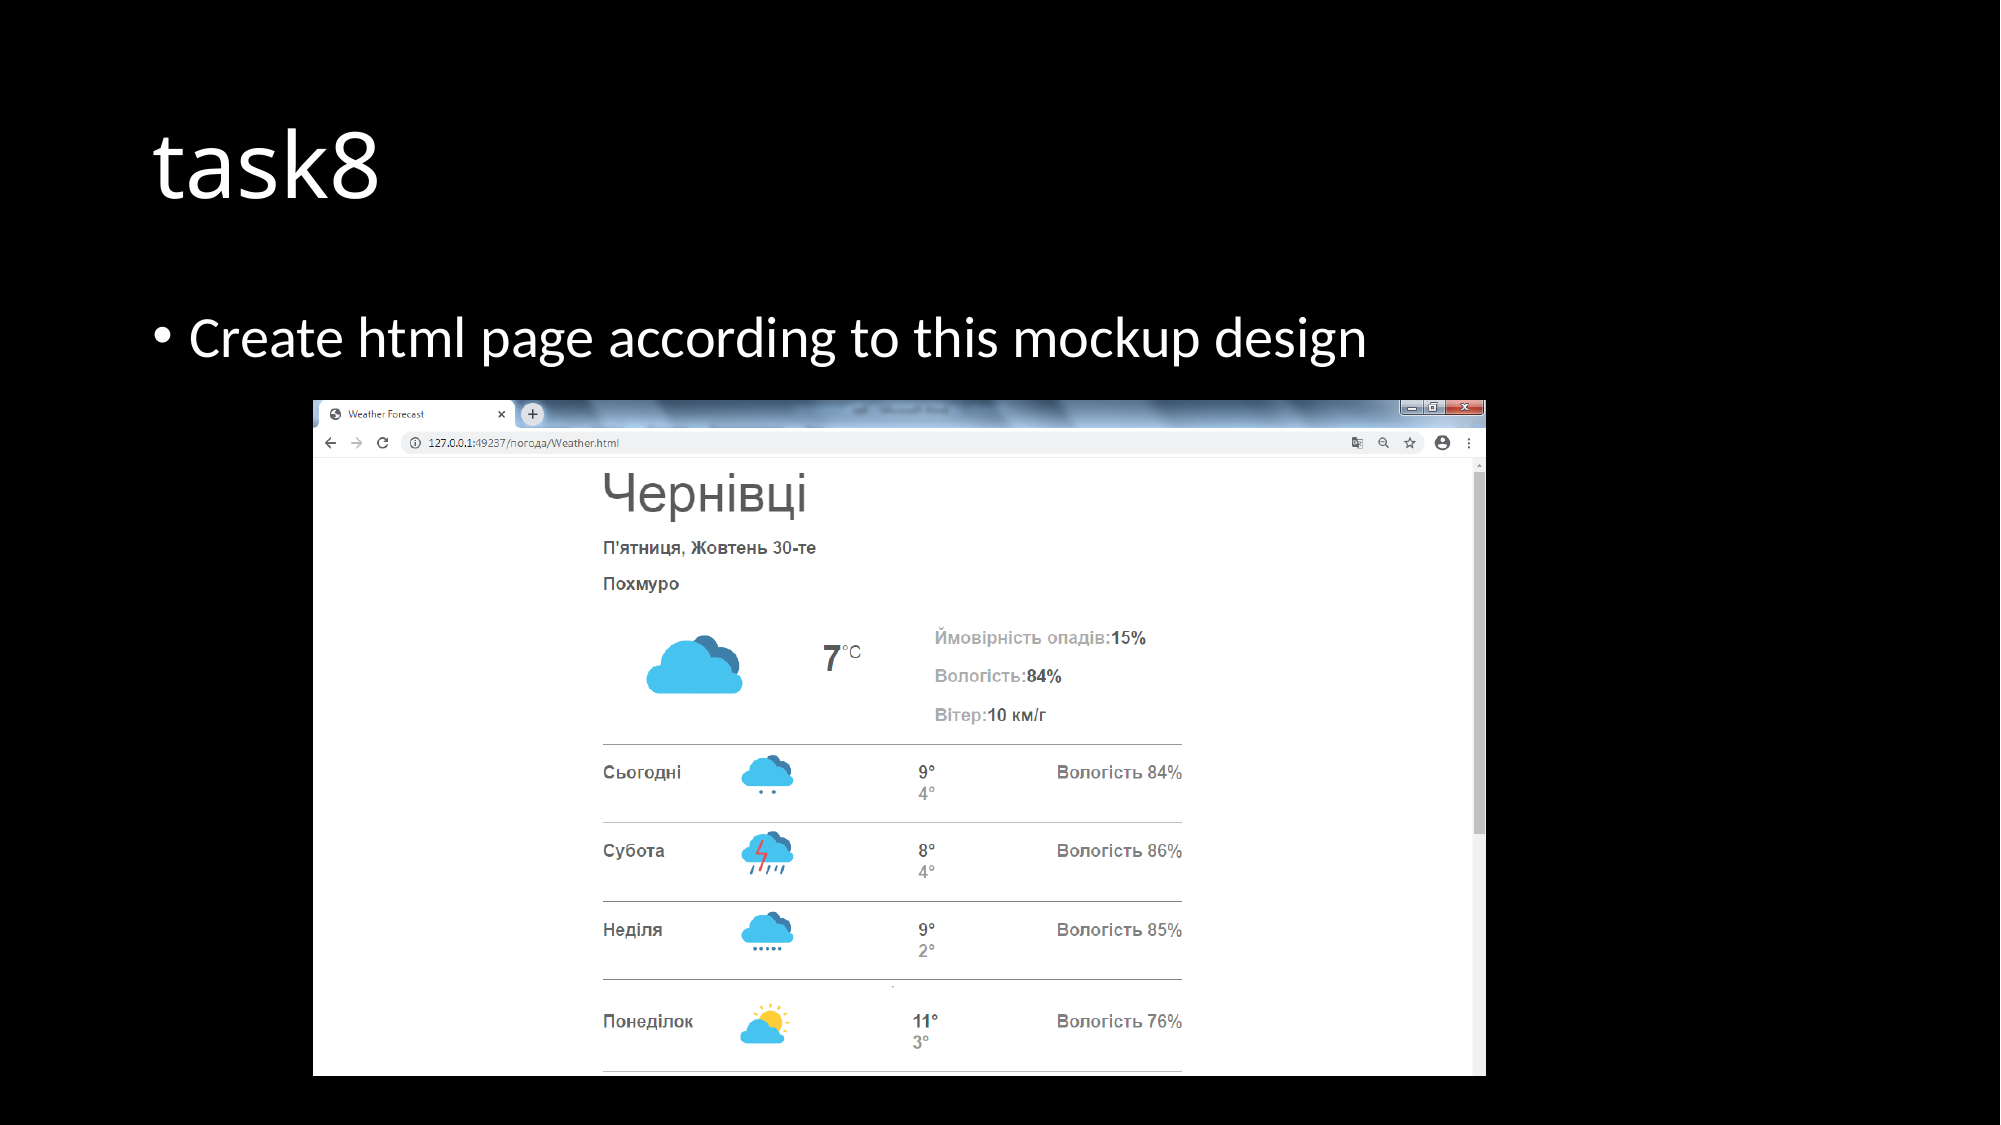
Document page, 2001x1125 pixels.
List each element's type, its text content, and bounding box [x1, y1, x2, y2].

picture [313, 400, 1486, 1076]
title task8 [137, 59, 1863, 278]
list Create html page according to this mockup design [137, 299, 1863, 1014]
